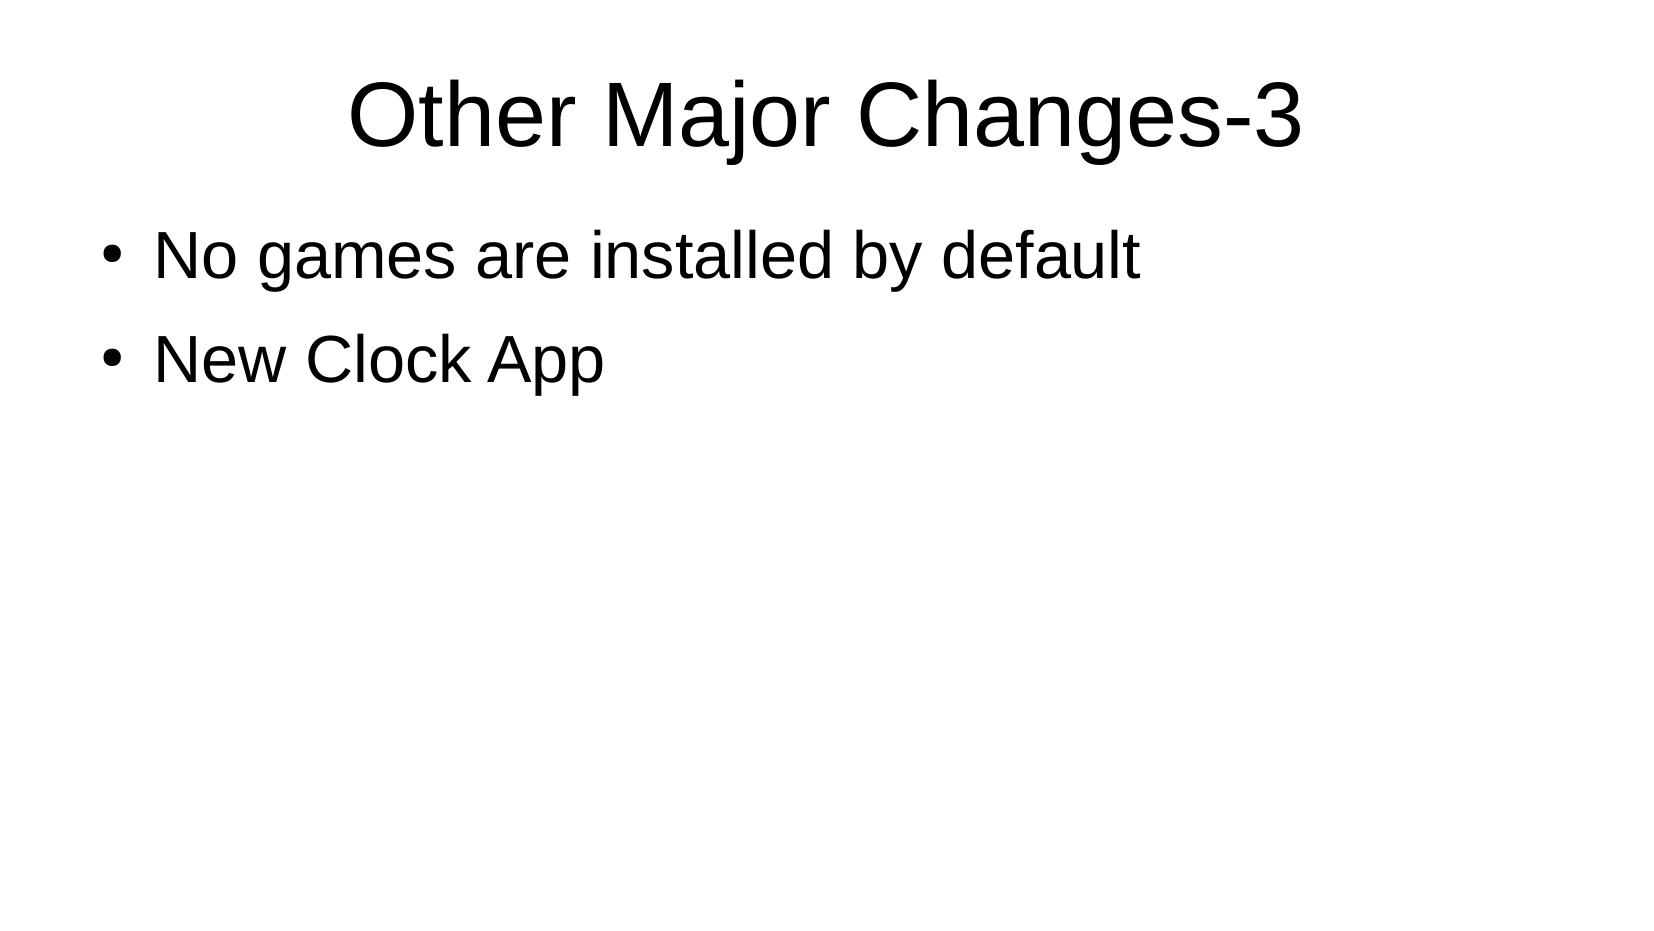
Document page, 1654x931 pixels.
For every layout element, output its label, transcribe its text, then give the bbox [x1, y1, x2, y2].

list No games are installed by default New Clock App [82, 217, 1571, 758]
title Other Major Changes-3 [82, 37, 1571, 193]
